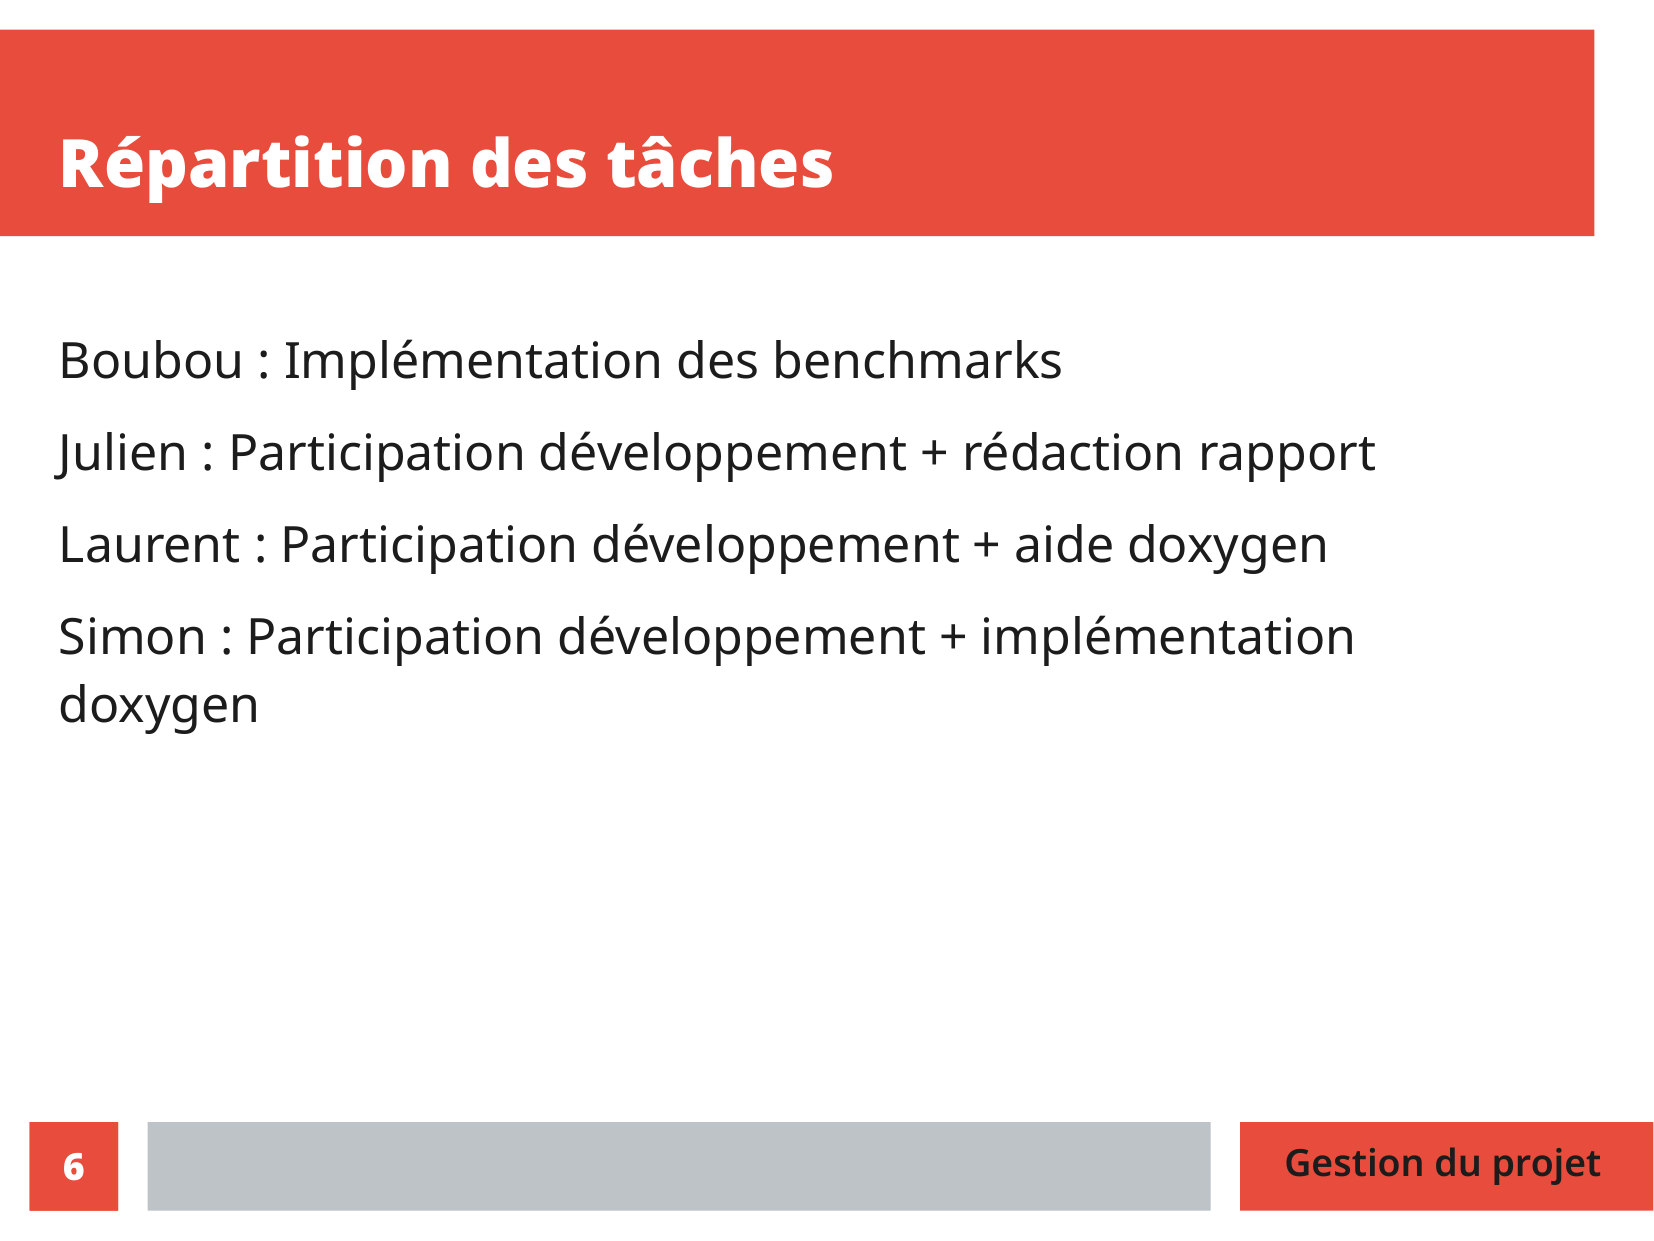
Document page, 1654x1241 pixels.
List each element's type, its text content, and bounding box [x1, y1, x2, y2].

list Boubou : Implémentation des benchmarks Julien : Participation développement + rédaction rapport Laurent : Participation développement + aide doxygen Simon : Participation développement + implémentation doxygen [59, 324, 1565, 1093]
title Répartition des tâches [59, 59, 1595, 207]
text_box Gestion du projet [1248, 1136, 1638, 1220]
